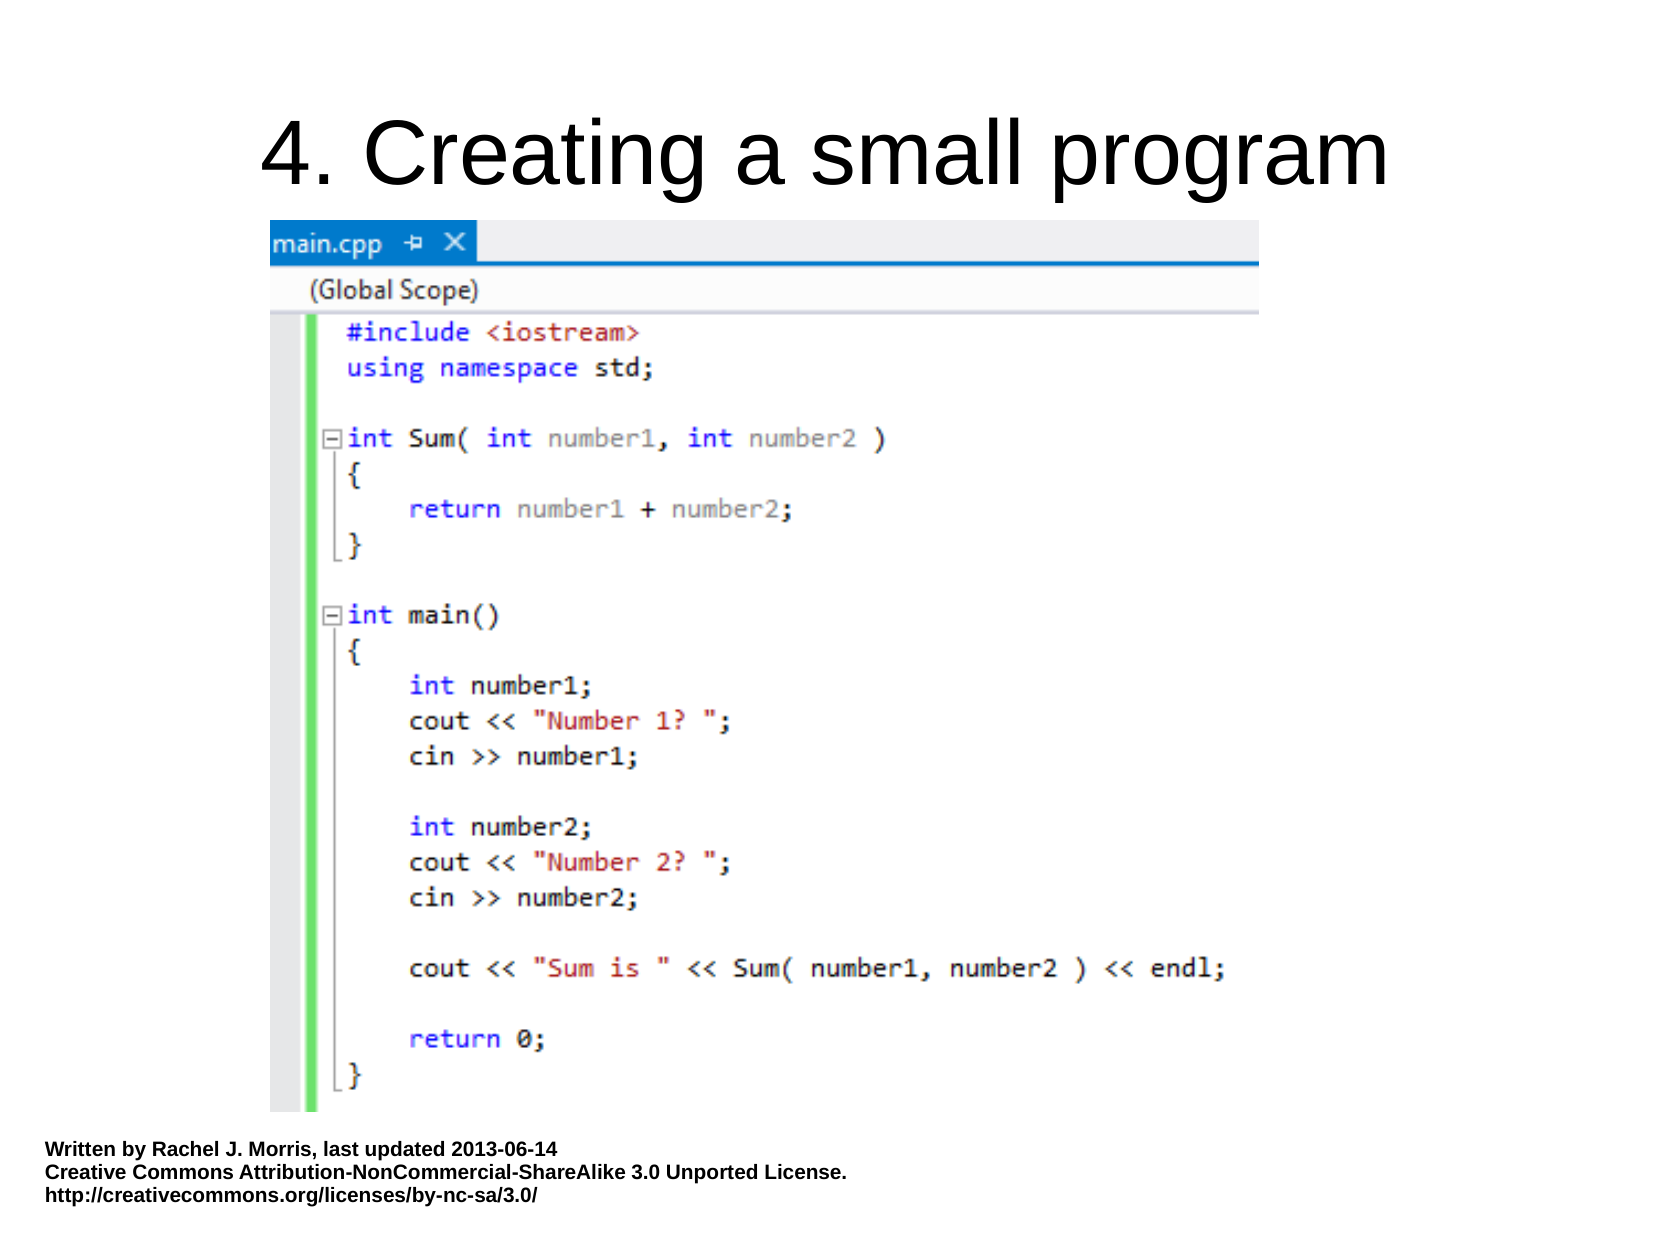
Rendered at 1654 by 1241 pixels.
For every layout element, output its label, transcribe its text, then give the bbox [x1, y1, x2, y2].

title 4. Creating a small program [82, 49, 1571, 257]
picture [270, 220, 1259, 1112]
